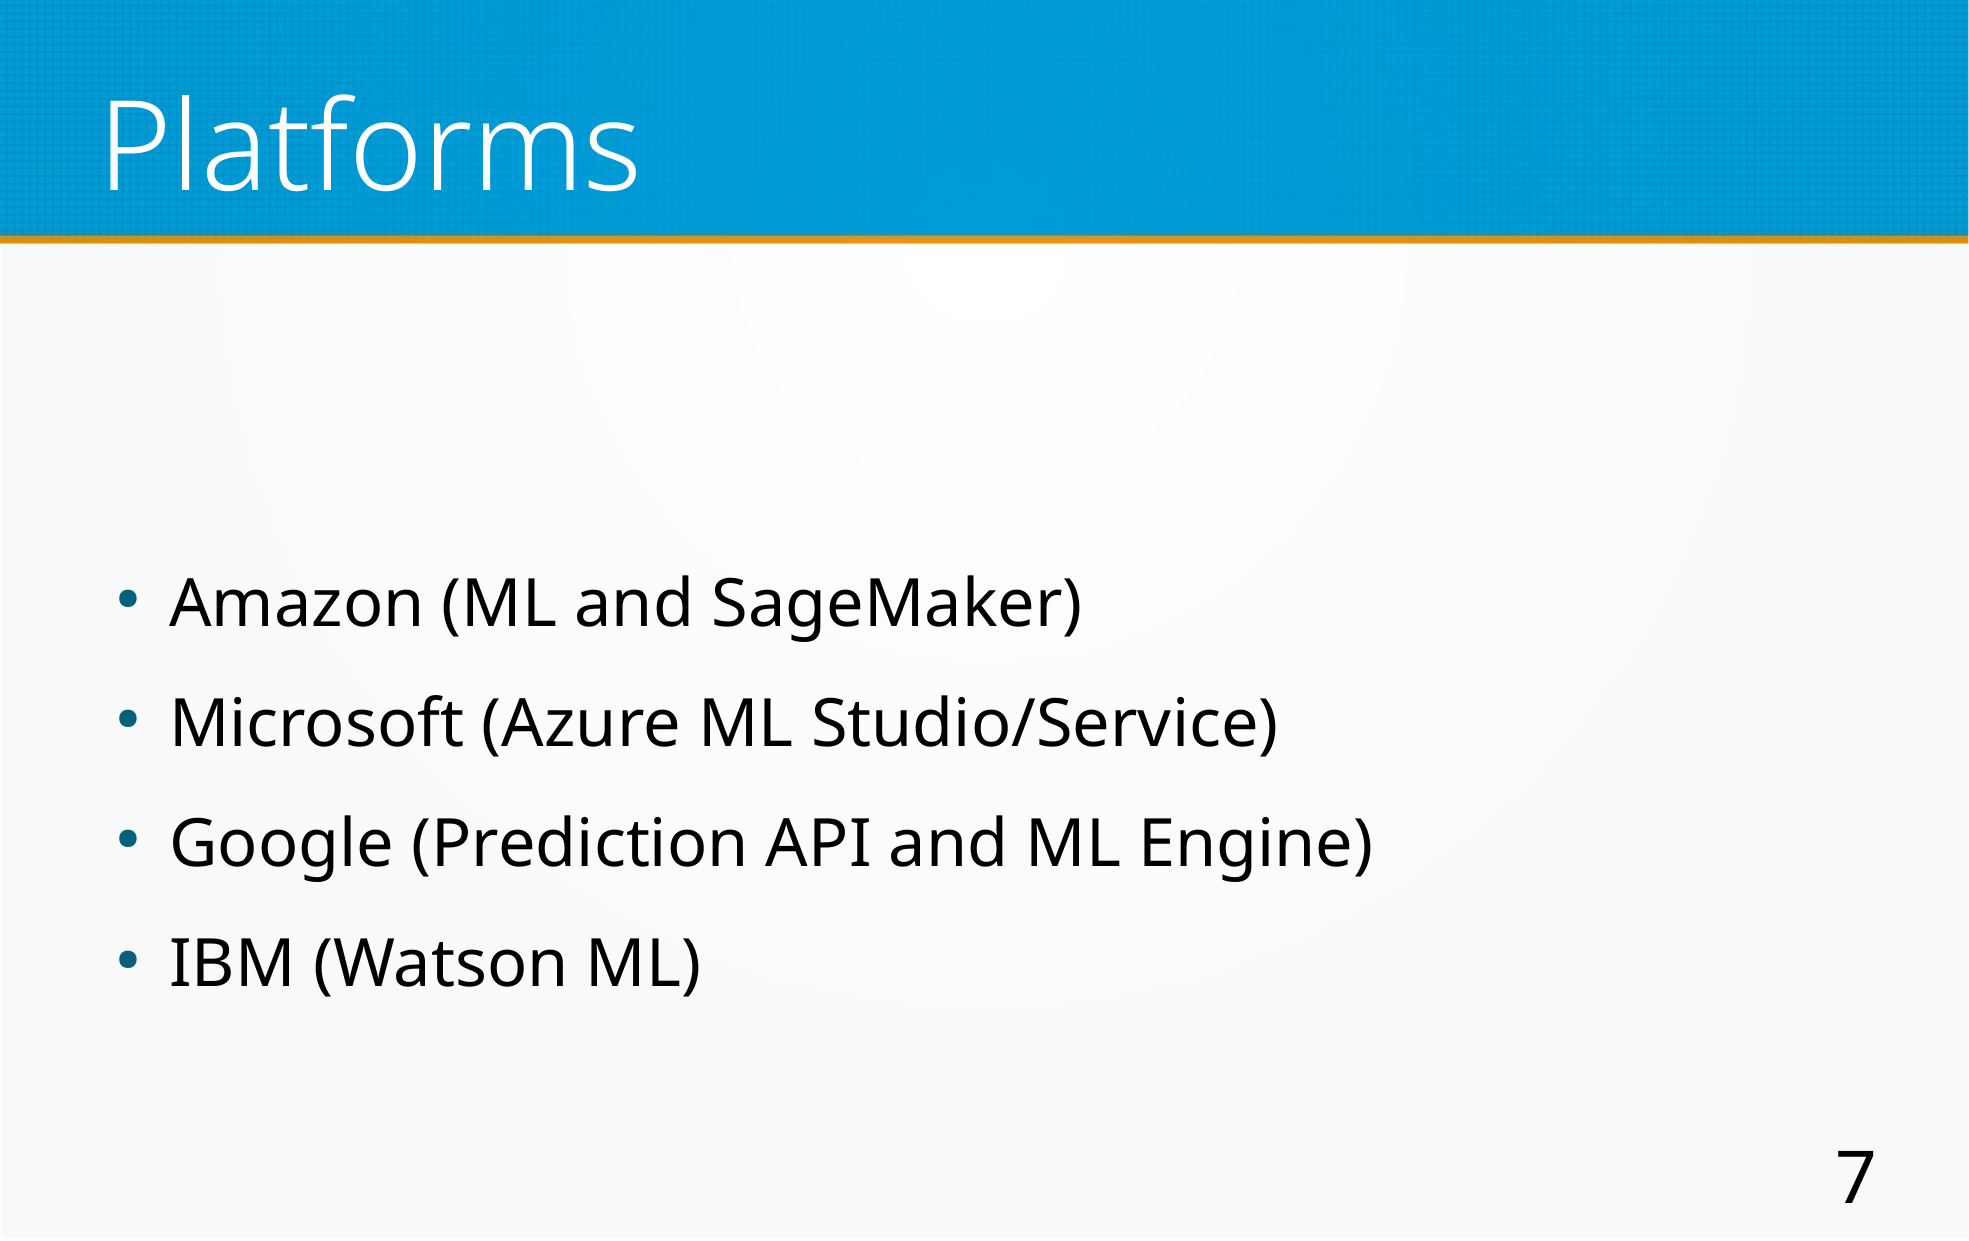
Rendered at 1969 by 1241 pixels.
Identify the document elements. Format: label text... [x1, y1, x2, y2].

list Amazon (ML and SageMaker) Microsoft (Azure ML Studio/Service) Google (Prediction API and ML Engine) IBM (Watson ML) [98, 315, 1861, 1081]
picture [0, 233, 1969, 1241]
text_box 7 [1830, 1127, 1966, 1224]
title Platforms [98, 19, 1870, 227]
